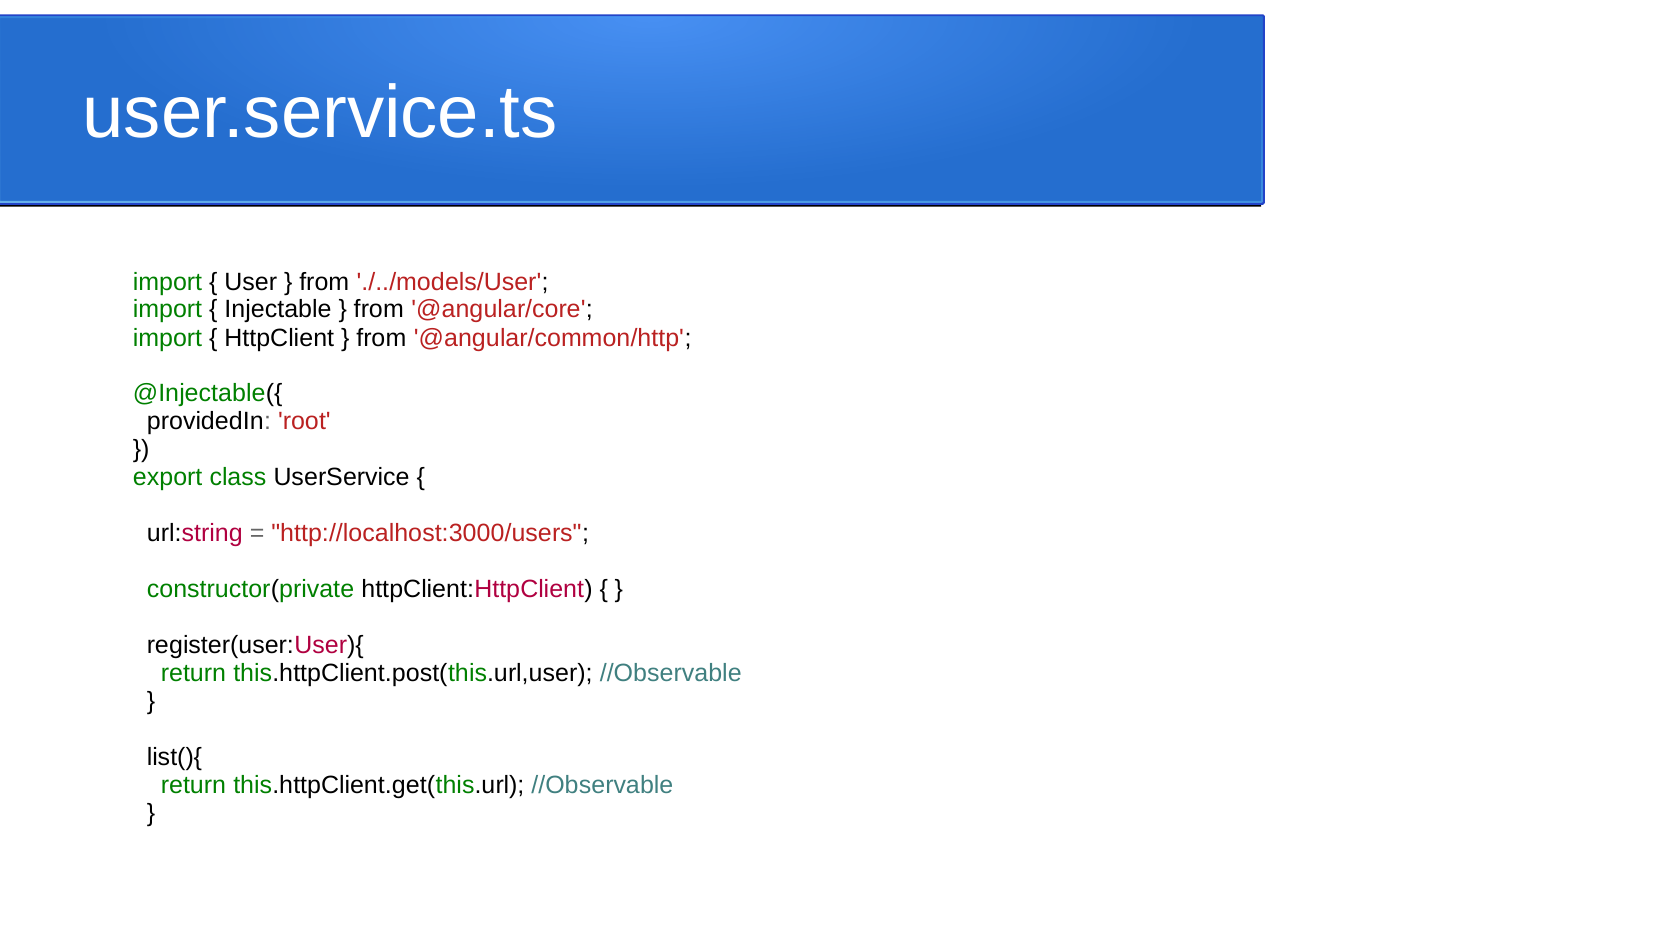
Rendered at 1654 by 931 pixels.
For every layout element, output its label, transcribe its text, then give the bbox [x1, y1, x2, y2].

title user.service.ts [82, 35, 1235, 189]
text_box import { User } from './../models/User'; import { Injectable } from '@angular/core'; import { HttpClient } from '@angular/common/http'; @Injectable({ providedIn: 'root' }) export class UserService { url:string = "http://localhost:3000/users"; constructor(private httpClient:HttpClient) { } register(user:User){ return this.httpClient.post(this.url,user); //Observable } list(){ return this.httpClient.get(this.url); //Observable } [118, 259, 1536, 891]
